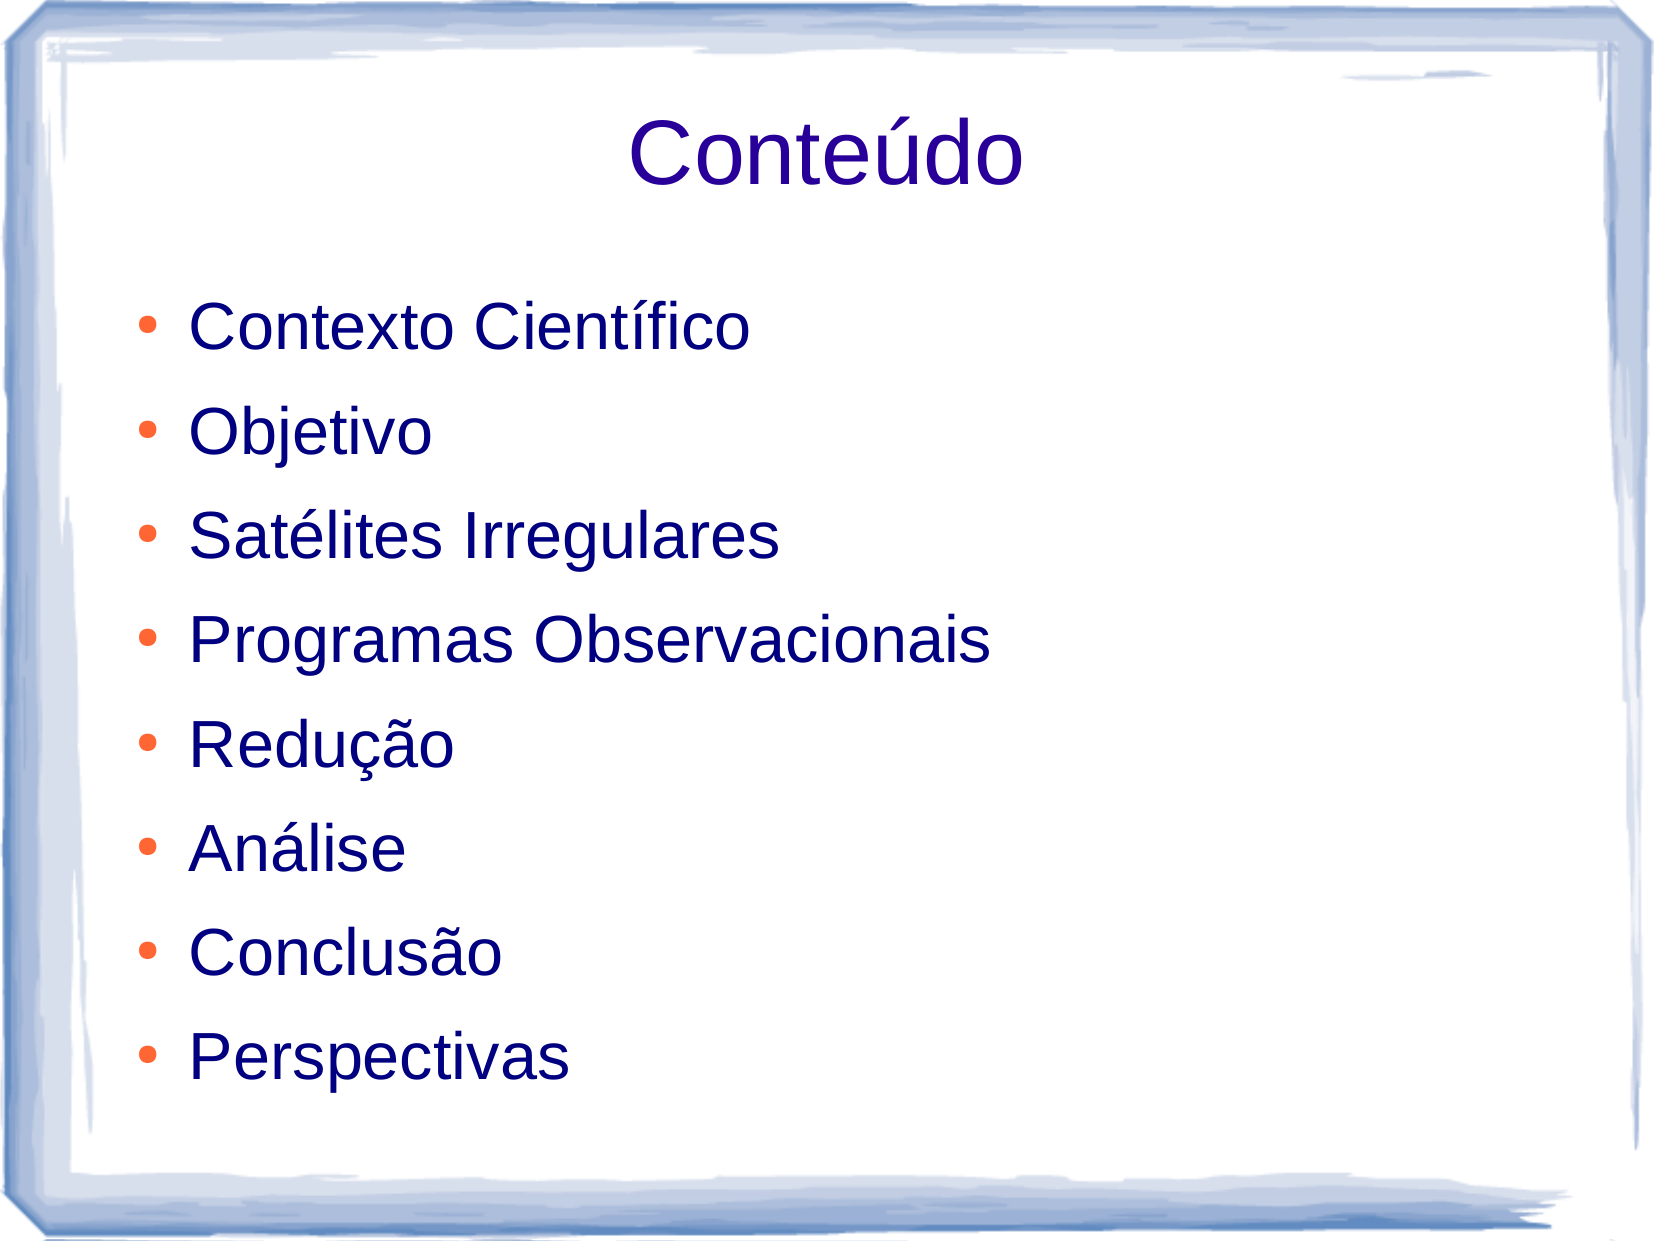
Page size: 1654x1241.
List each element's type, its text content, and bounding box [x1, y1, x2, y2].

list Contexto Científico Objetivo Satélites Irregulares Programas Observacionais Redução Análise Conclusão Perspectivas [118, 289, 1571, 1095]
picture [0, 0, 1654, 1241]
title Conteúdo [82, 49, 1571, 257]
